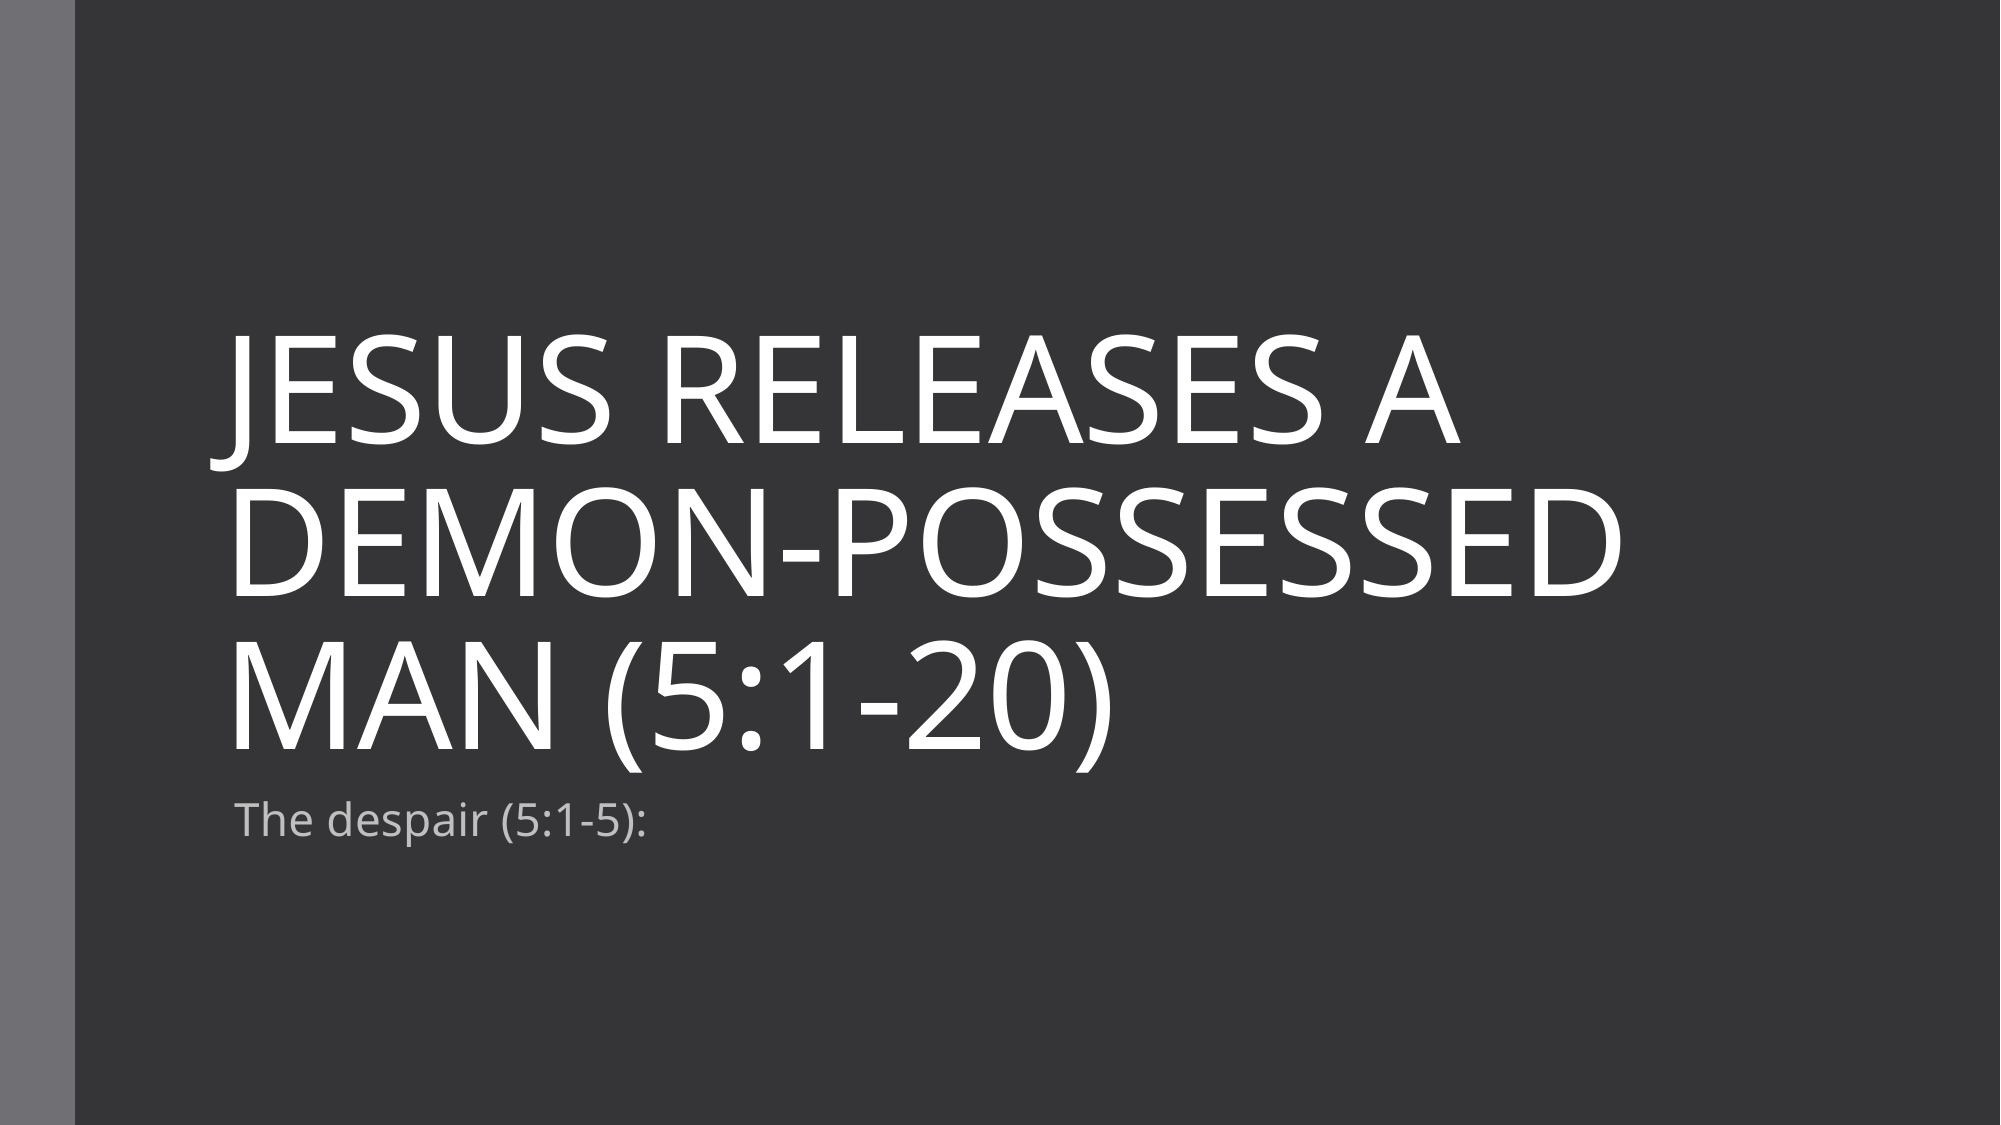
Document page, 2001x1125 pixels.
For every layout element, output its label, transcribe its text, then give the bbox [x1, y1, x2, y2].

subtitle The despair (5:1-5): [206, 787, 1752, 1066]
title JESUS RELEASES A DEMON-POSSESSED MAN (5:1-20) [206, 124, 1752, 787]
